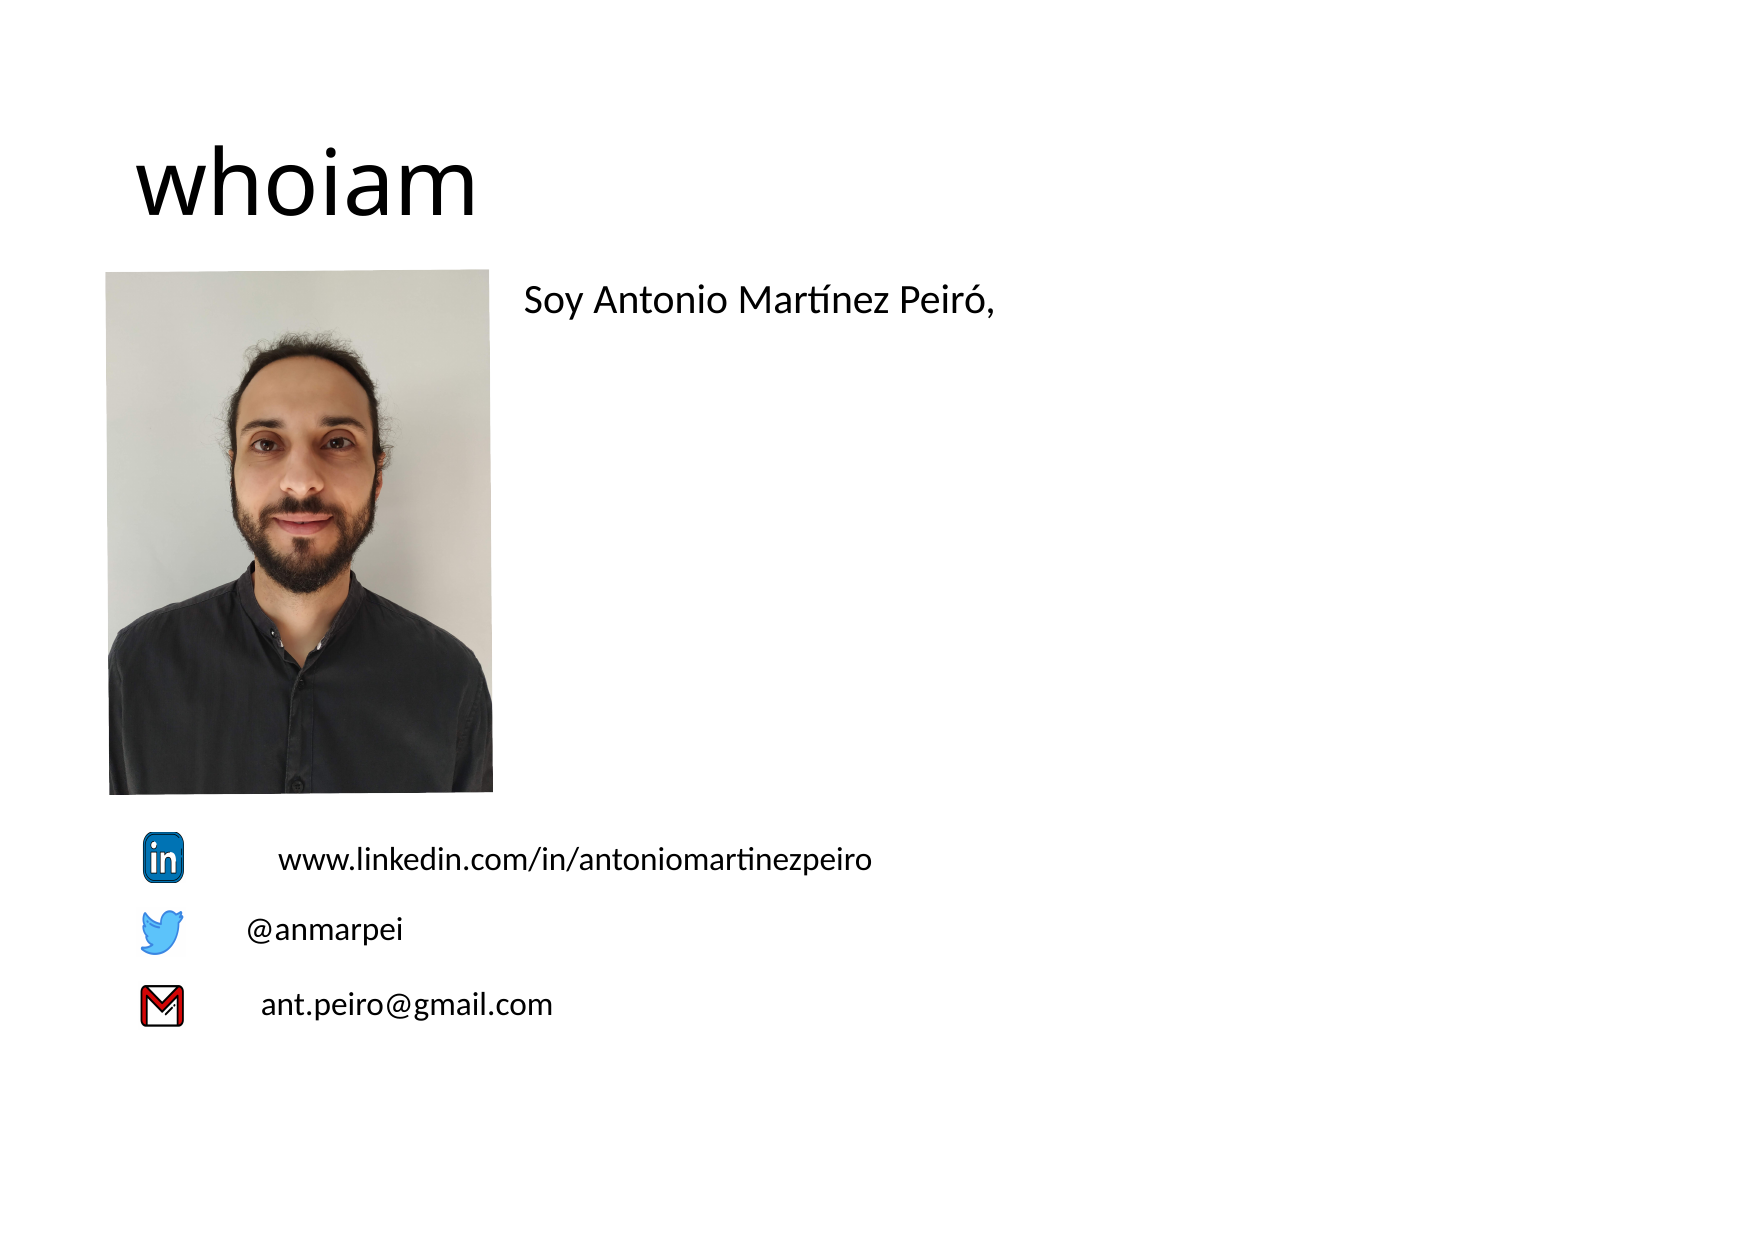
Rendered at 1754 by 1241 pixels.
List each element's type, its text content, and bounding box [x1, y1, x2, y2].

text_box @anmarpei [230, 899, 419, 955]
picture [136, 907, 186, 957]
picture [142, 832, 186, 883]
picture [105, 270, 493, 795]
text_box www.linkedin.com/in/antoniomartinezpeiro [263, 830, 888, 885]
title whoiam [120, 65, 1634, 306]
text_box ant.peiro@gmail.com [246, 974, 569, 1030]
picture [138, 981, 186, 1030]
list Soy Antonio Martínez Peiró, [508, 270, 1754, 700]
